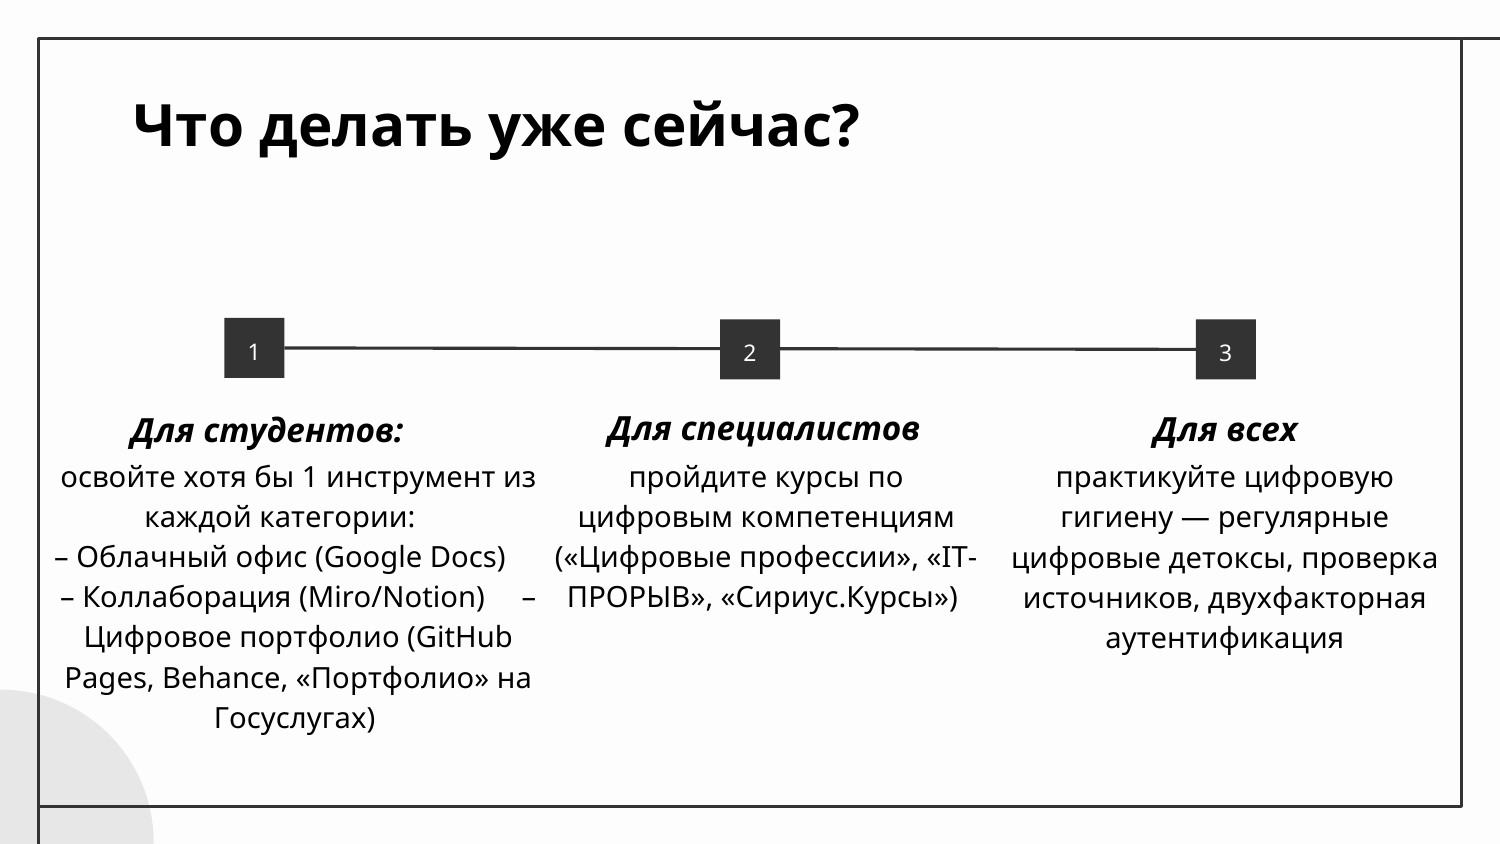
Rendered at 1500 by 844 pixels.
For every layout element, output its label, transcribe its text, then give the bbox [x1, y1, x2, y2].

text_box 2 [720, 319, 781, 380]
title Что делать уже сейчас? [118, 72, 1384, 167]
text_box 3 [1195, 319, 1256, 380]
text_box практикуйте цифровую гигиену — регулярные цифровые детоксы, проверка источников, двухфакторная аутентификация [995, 438, 1456, 691]
text_box освойте хотя бы 1 инструмент из каждой категории: – Облачный офис (Google Docs) – Коллаборация (Miro/Notion) – Цифровое портфолио (GitHub Pages, Behance, «Портфолио» на Госуслугах) [29, 437, 567, 762]
text_box пройдите курсы по цифровым компетенциям («Цифровые профессии», «IT-ПРОРЫВ», «Сириус.Курсы») [537, 437, 996, 637]
text_box Для специалистов [581, 386, 948, 437]
text_box 1 [224, 317, 285, 378]
text_box Для студентов: [104, 388, 431, 437]
text_box Для всех [1098, 387, 1354, 438]
